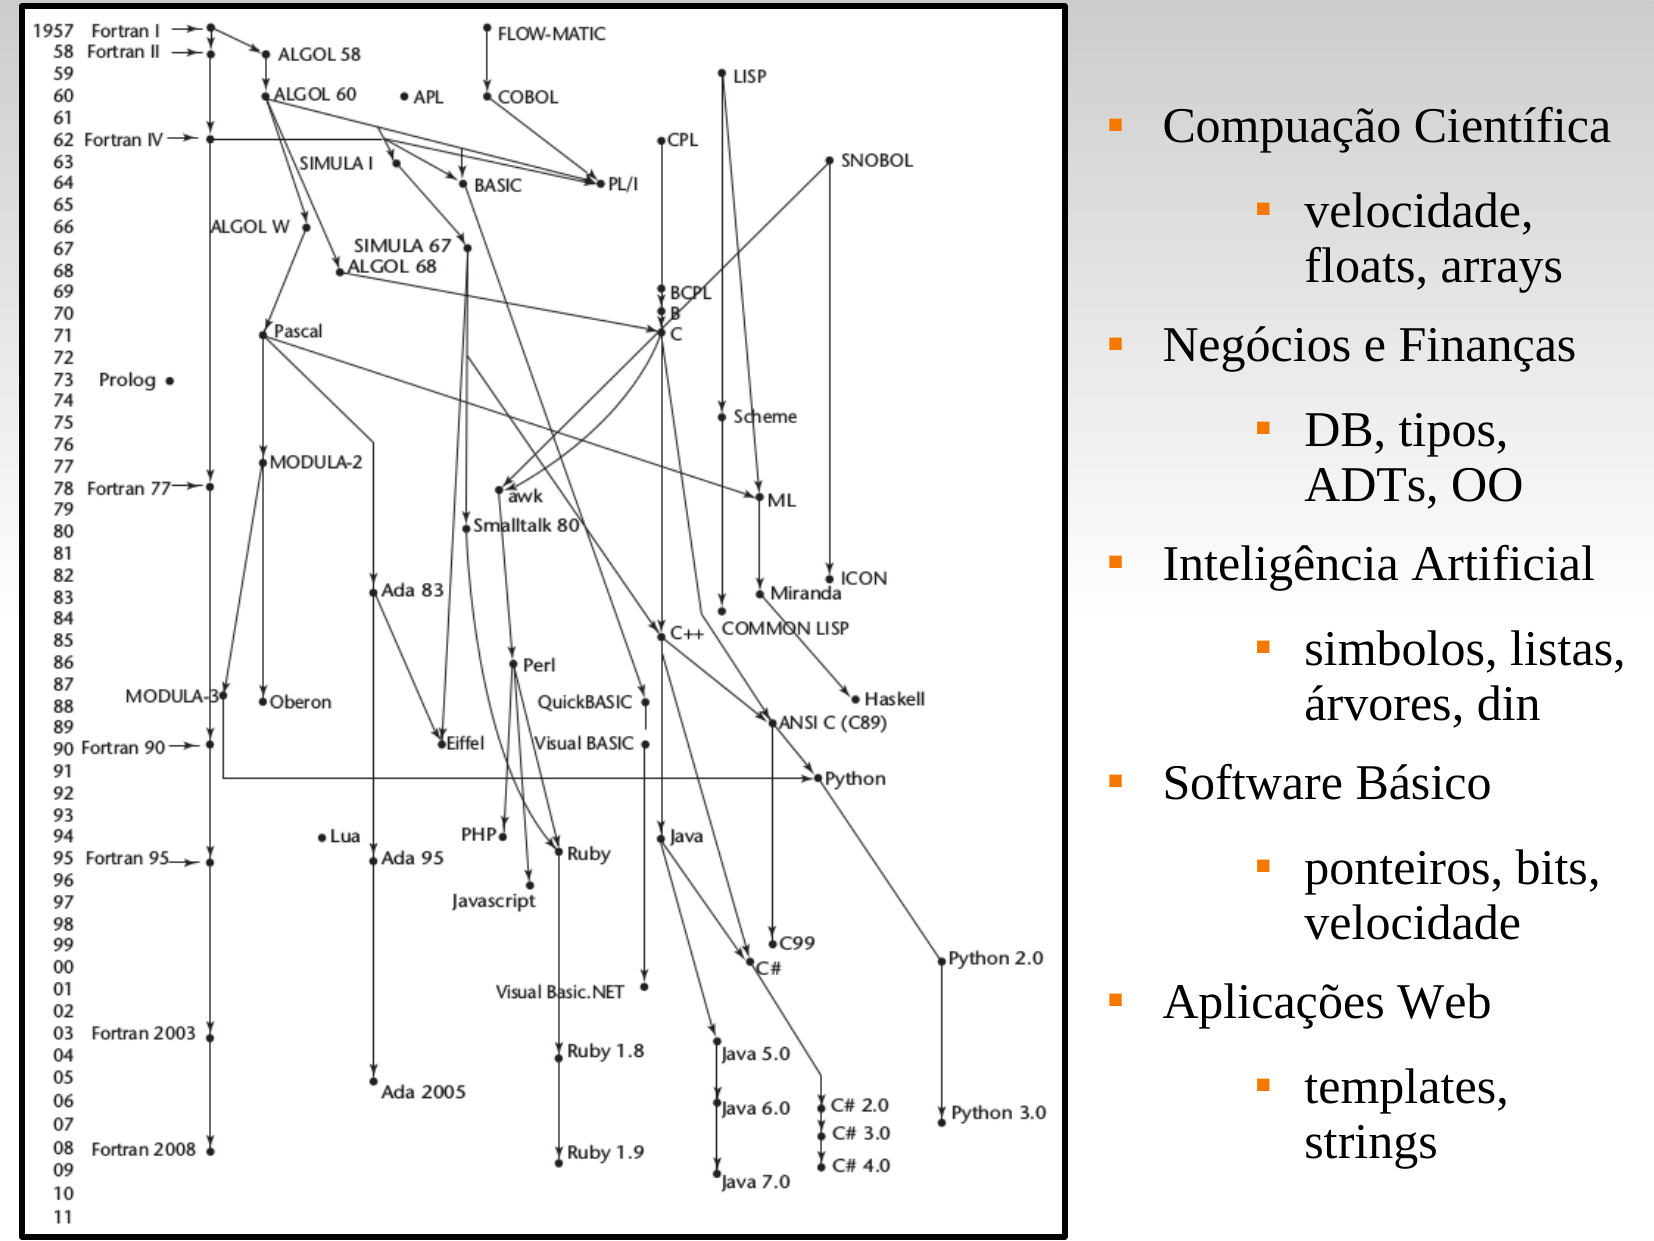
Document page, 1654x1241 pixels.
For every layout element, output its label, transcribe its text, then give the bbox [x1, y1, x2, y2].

list Compuação Científica velocidade, floats, arrays Negócios e Finanças DB, tipos, ADTs, OO Inteligência Artificial simbolos, listas, árvores, din Software Básico ponteiros, bits, velocidade Aplicações Web templates, strings [1020, 98, 1633, 1241]
picture [24, 8, 1062, 1234]
